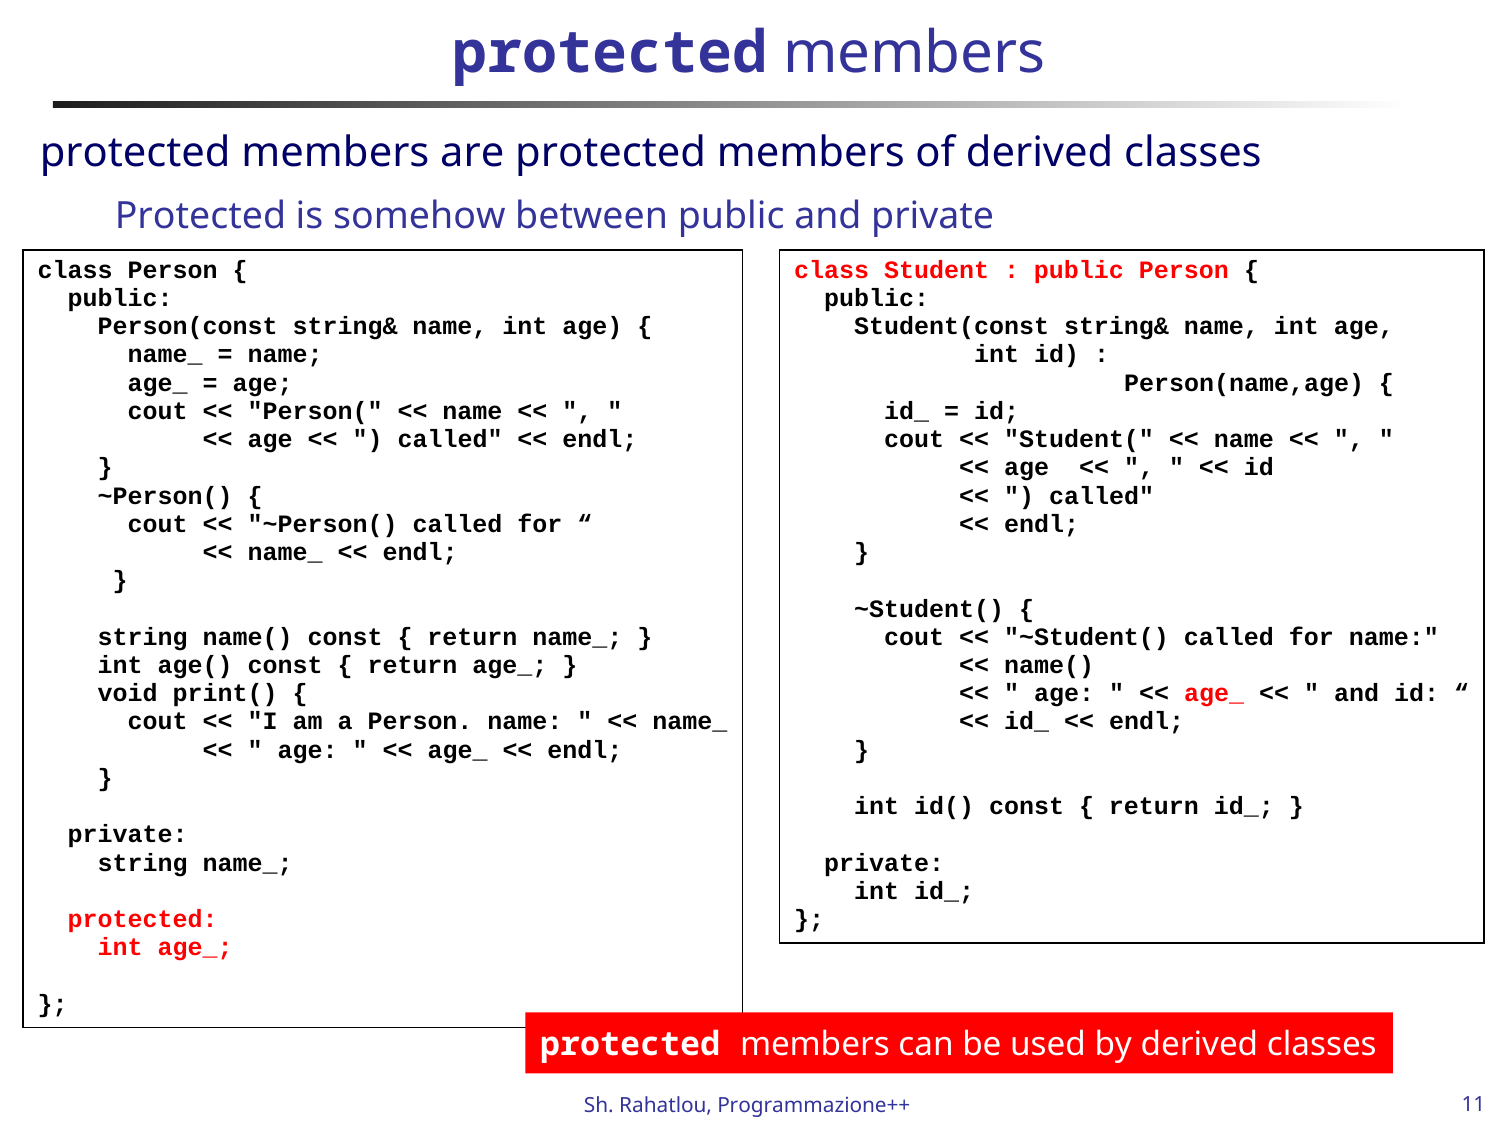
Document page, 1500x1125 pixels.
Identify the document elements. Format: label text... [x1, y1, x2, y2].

text_box protected members can be used by derived classes [525, 1012, 1393, 1074]
text_box class Person { public: Person(const string& name, int age) { name_ = name; age_ = age; cout << "Person(" << name << ", " << age << ") called" << endl; } ~Person() { cout << "~Person() called for “ << name_ << endl; } string name() const { return name_; } int age() const { return age_; } void print() { cout << "I am a Person. name: " << name_ << " age: " << age_ << endl; } private: string name_; protected: int age_; }; [22, 249, 743, 1028]
list protected members are protected members of derived classes Protected is somehow between public and private [24, 114, 1469, 250]
title protected members [86, 2, 1412, 103]
text_box class Student : public Person { public: Student(const string& name, int age, int id) : Person(name,age) { id_ = id; cout << "Student(" << name << ", " << age << ", " << id << ") called" << endl; } ~Student() { cout << "~Student() called for name:" << name() << " age: " << age_ << " and id: “ << id_ << endl; } int id() const { return id_; } private: int id_; }; [779, 249, 1485, 943]
